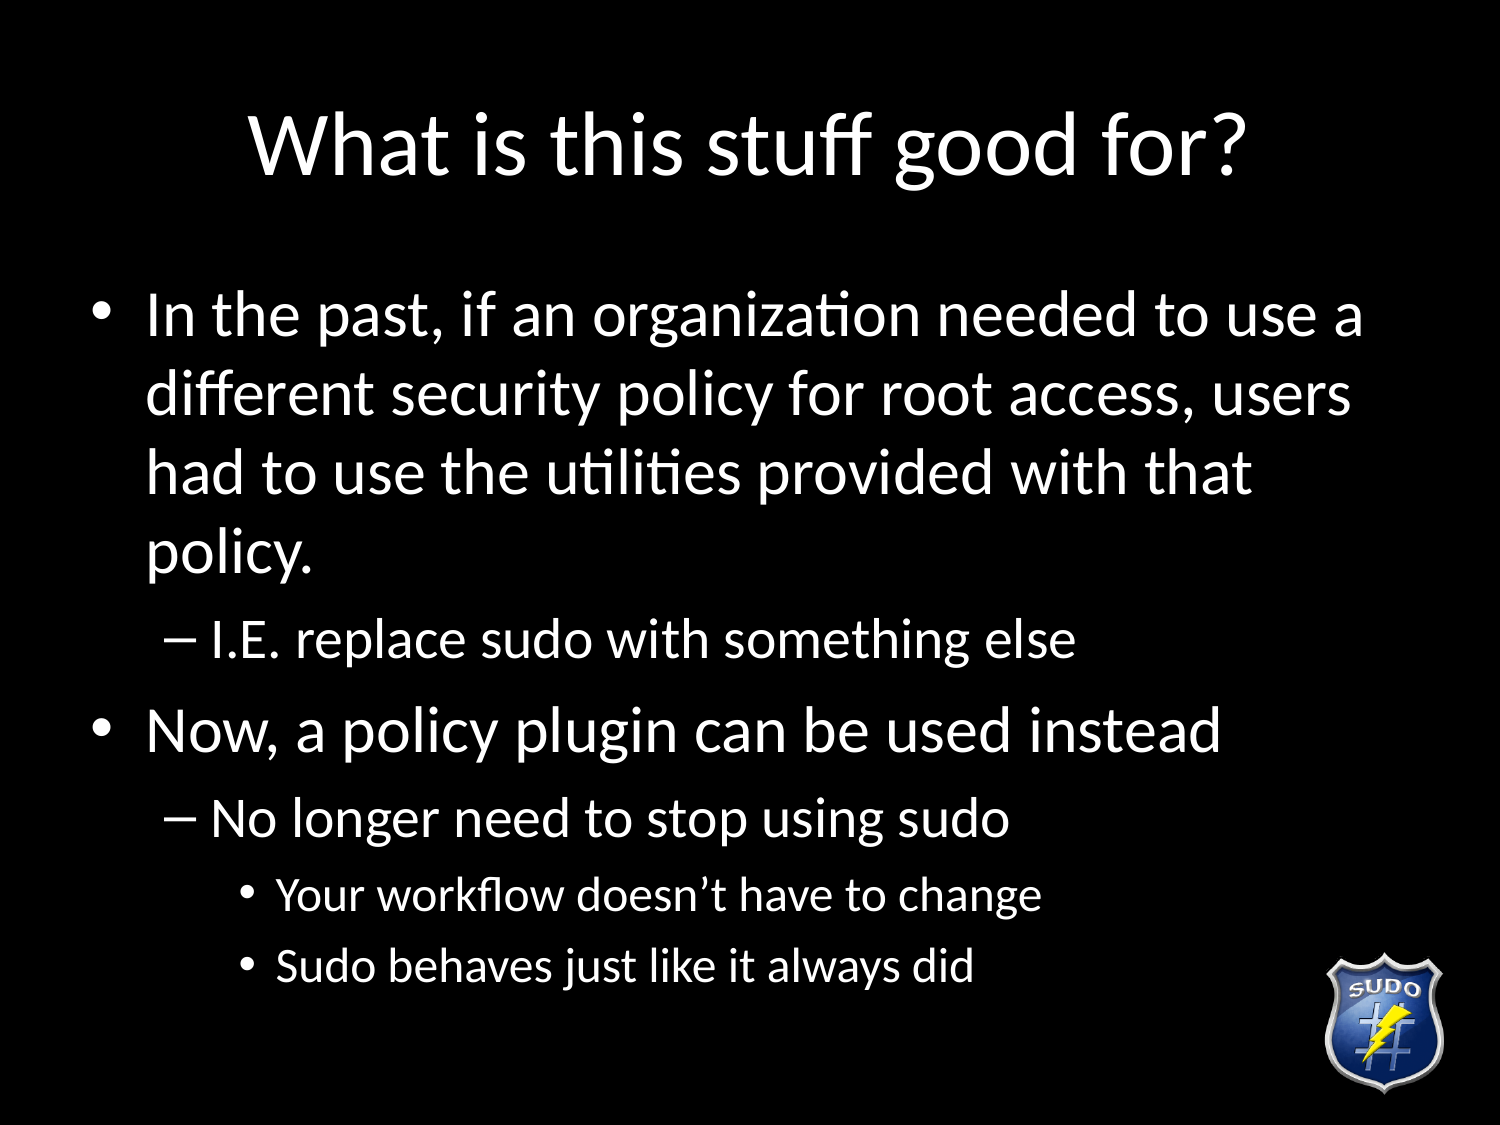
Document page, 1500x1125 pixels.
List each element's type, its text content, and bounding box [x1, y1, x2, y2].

title What is this stuff good for? [75, 45, 1426, 233]
list In the past, if an organization needed to use a different security policy for root access, users had to use the utilities provided with that policy. I.E. replace sudo with something else Now, a policy plugin can be used instead No longer need to stop using sudo Your workflow doesn’t have to change Sudo behaves just like it always did [75, 262, 1426, 1005]
picture [1315, 949, 1453, 1103]
